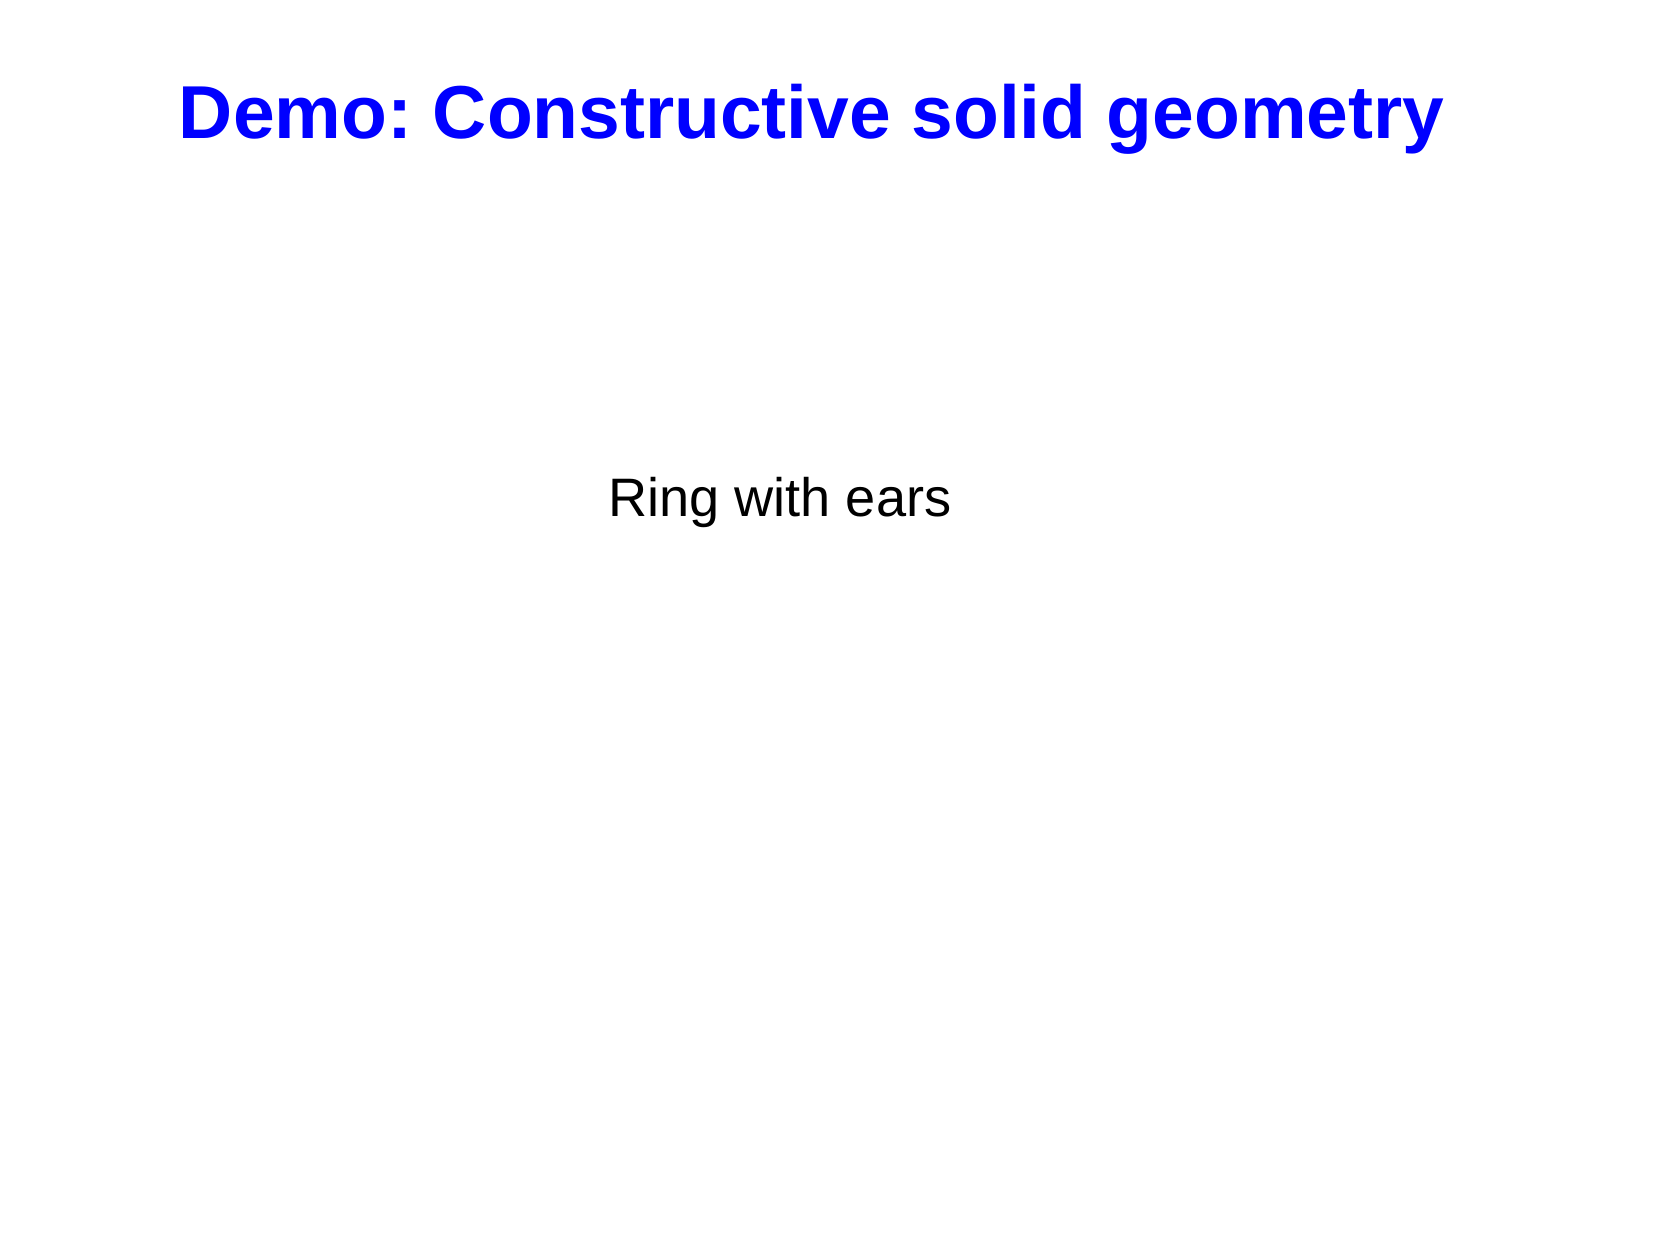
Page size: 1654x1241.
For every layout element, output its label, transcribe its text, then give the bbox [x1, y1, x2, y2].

title Ring with ears [510, 455, 1051, 541]
text_box Demo: Constructive solid geometry [64, 60, 1561, 166]
